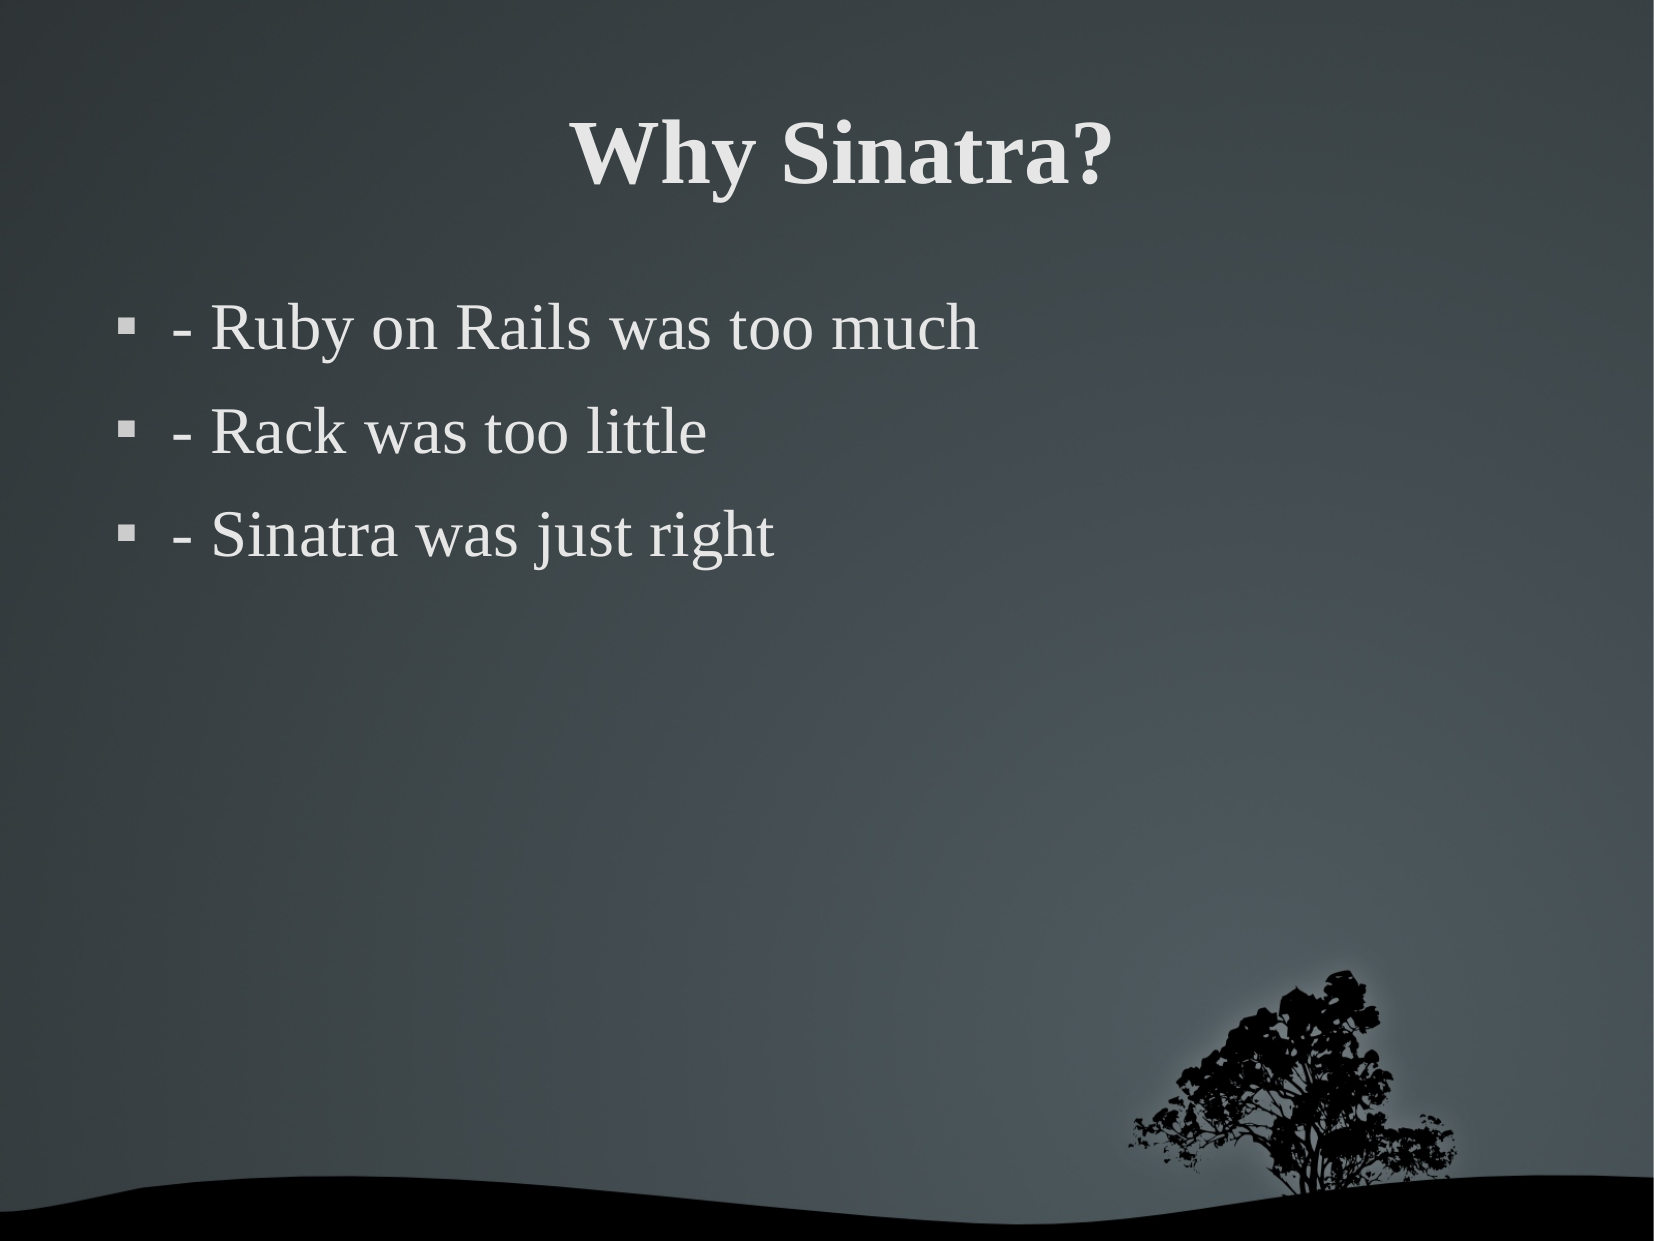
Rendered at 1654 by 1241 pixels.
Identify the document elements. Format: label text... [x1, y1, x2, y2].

picture [0, 0, 1654, 1241]
list - Ruby on Rails was too much - Rack was too little - Sinatra was just right [82, 290, 1571, 1109]
title Why Sinatra? [82, 49, 1571, 257]
